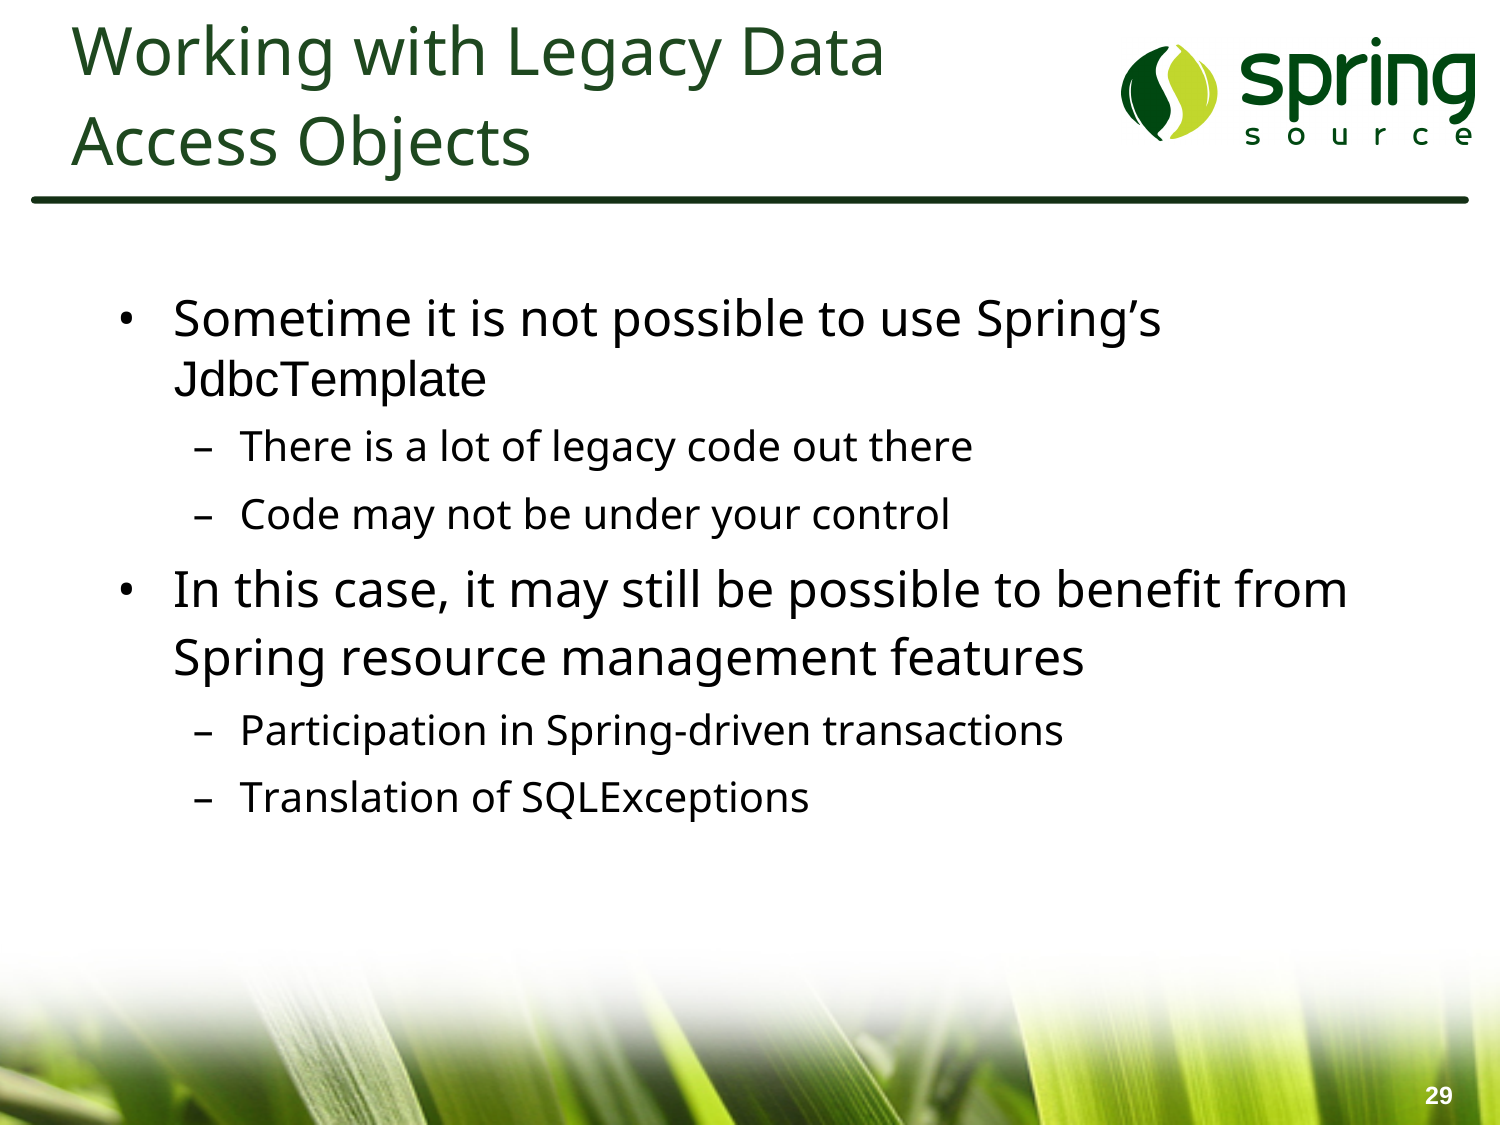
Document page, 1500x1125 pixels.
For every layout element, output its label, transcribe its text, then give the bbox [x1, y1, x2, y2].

list Sometime it is not possible to use Spring’s JdbcTemplate There is a lot of legacy code out there Code may not be under your control In this case, it may still be possible to benefit from Spring resource management features Participation in Spring-driven transactions Translation of SQLExceptions [103, 275, 1394, 938]
picture [0, 944, 1500, 1125]
picture [1121, 37, 1475, 145]
title Working with Legacy Data Access Objects [56, 5, 1089, 184]
